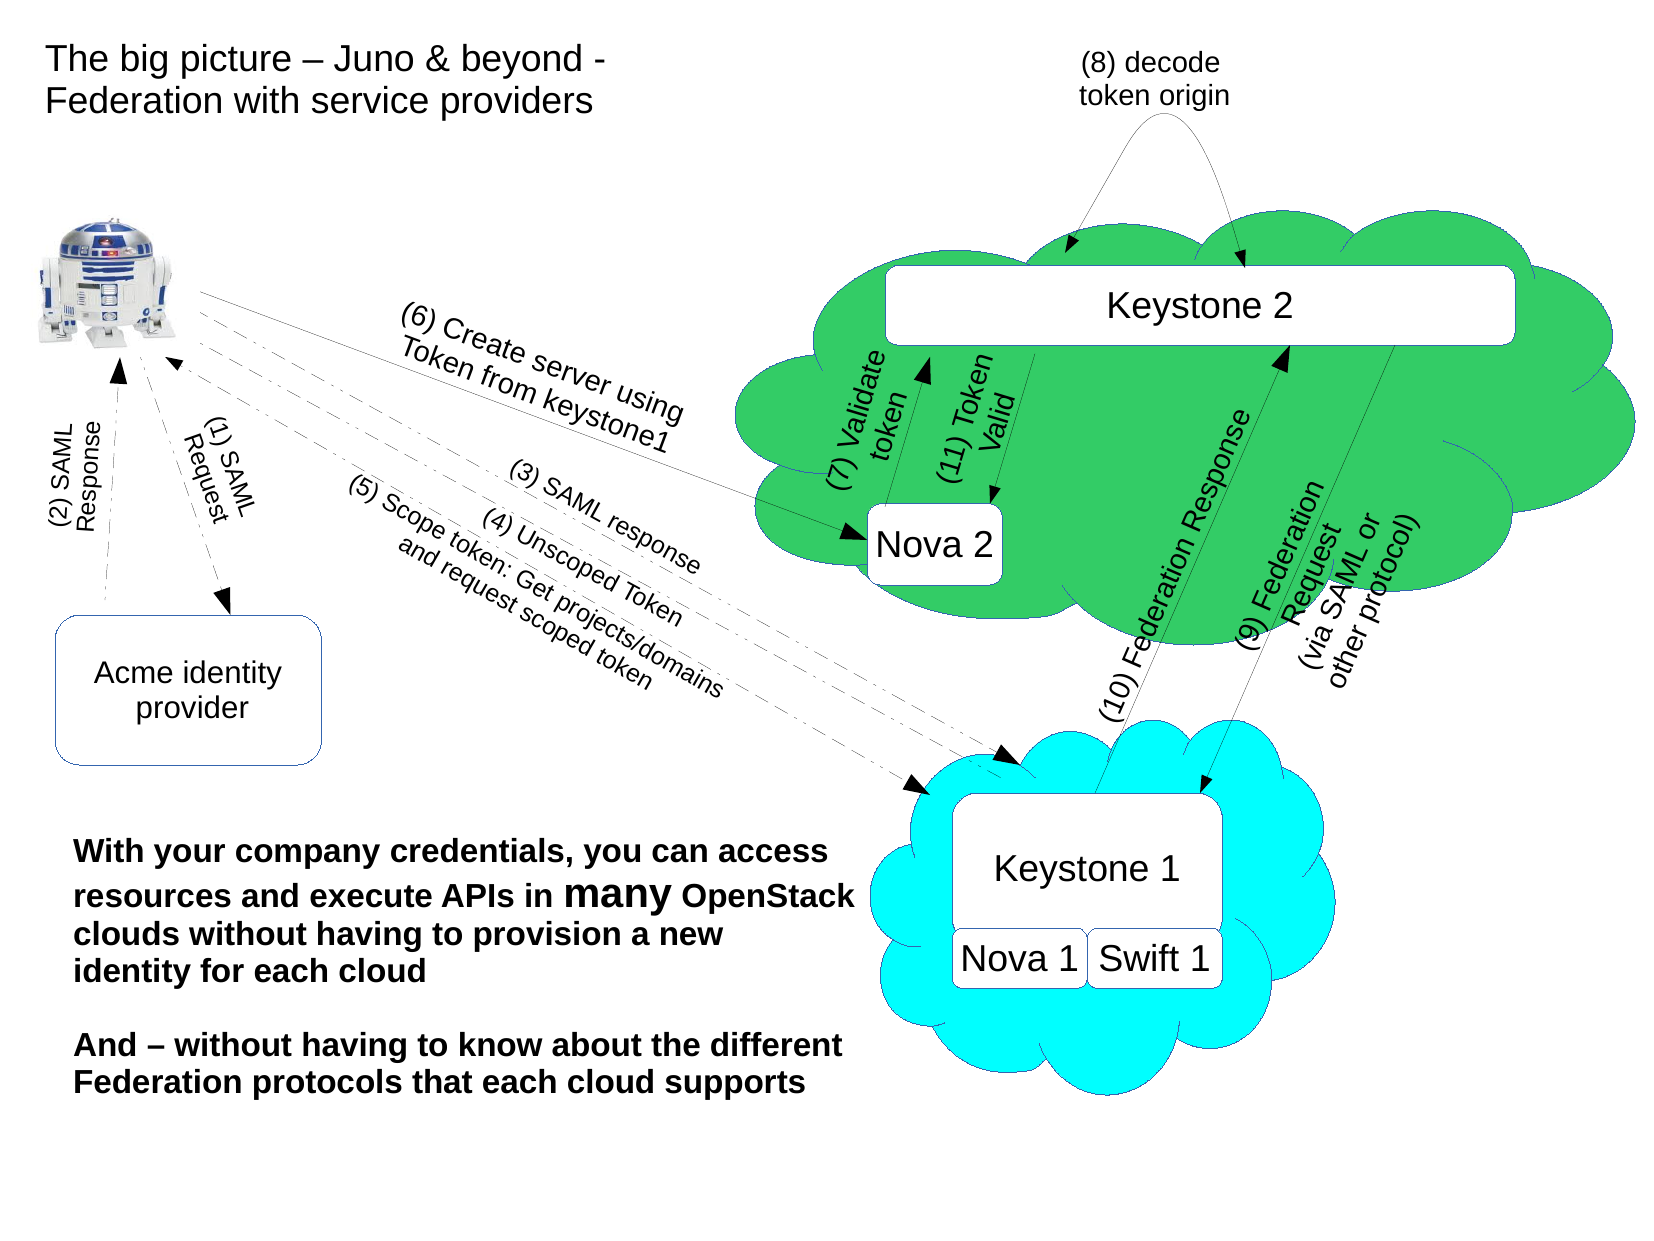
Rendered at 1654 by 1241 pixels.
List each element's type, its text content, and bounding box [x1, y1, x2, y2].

text_box The big picture – Juno & beyond - Federation with service providers [30, 30, 736, 129]
picture [15, 209, 200, 357]
text_box [45, 210, 1636, 1141]
text_box Nova 2 [867, 503, 1003, 586]
text_box With your company credentials, you can access resources and execute APIs in many OpenStack clouds without having to provision a new identity for each cloud And – without having to know about the different Federation protocols that each cloud supports [0, 825, 869, 1241]
text_box Swift 1 [1087, 928, 1223, 989]
text_box Keystone 2 [885, 265, 1516, 346]
text_box [611, 421, 620, 433]
text_box Keystone 1 [952, 793, 1223, 934]
text_box Nova 1 [952, 928, 1087, 989]
text_box Acme identity provider [55, 615, 322, 766]
